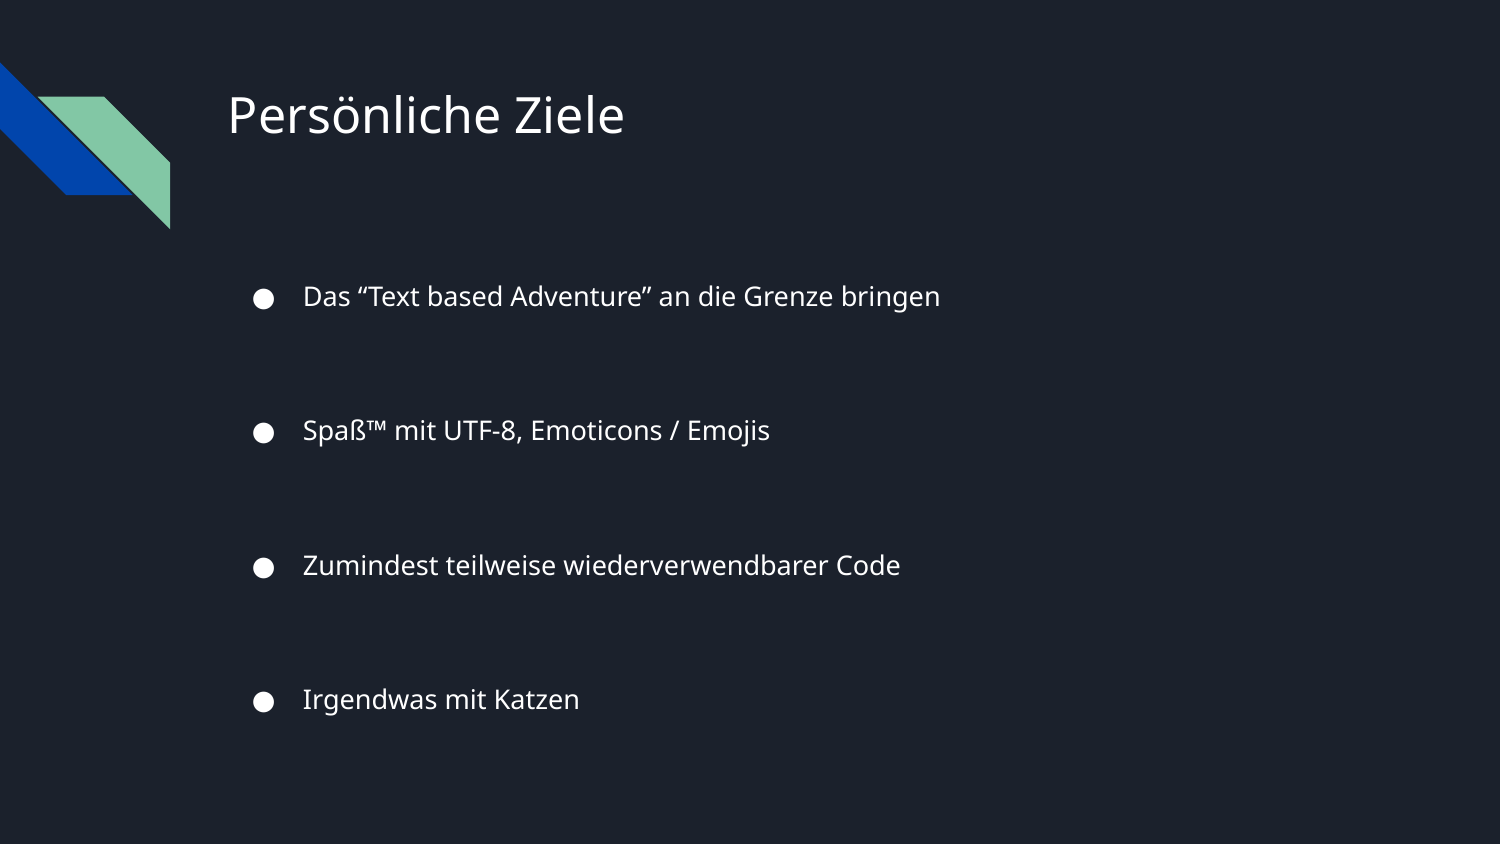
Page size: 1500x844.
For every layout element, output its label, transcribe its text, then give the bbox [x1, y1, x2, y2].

title Persönliche Ziele [212, 64, 1368, 215]
list Das “Text based Adventure” an die Grenze bringen Spaß™ mit UTF-8, Emoticons / Emojis Zumindest teilweise wiederverwendbarer Code Irgendwas mit Katzen [212, 257, 1368, 735]
